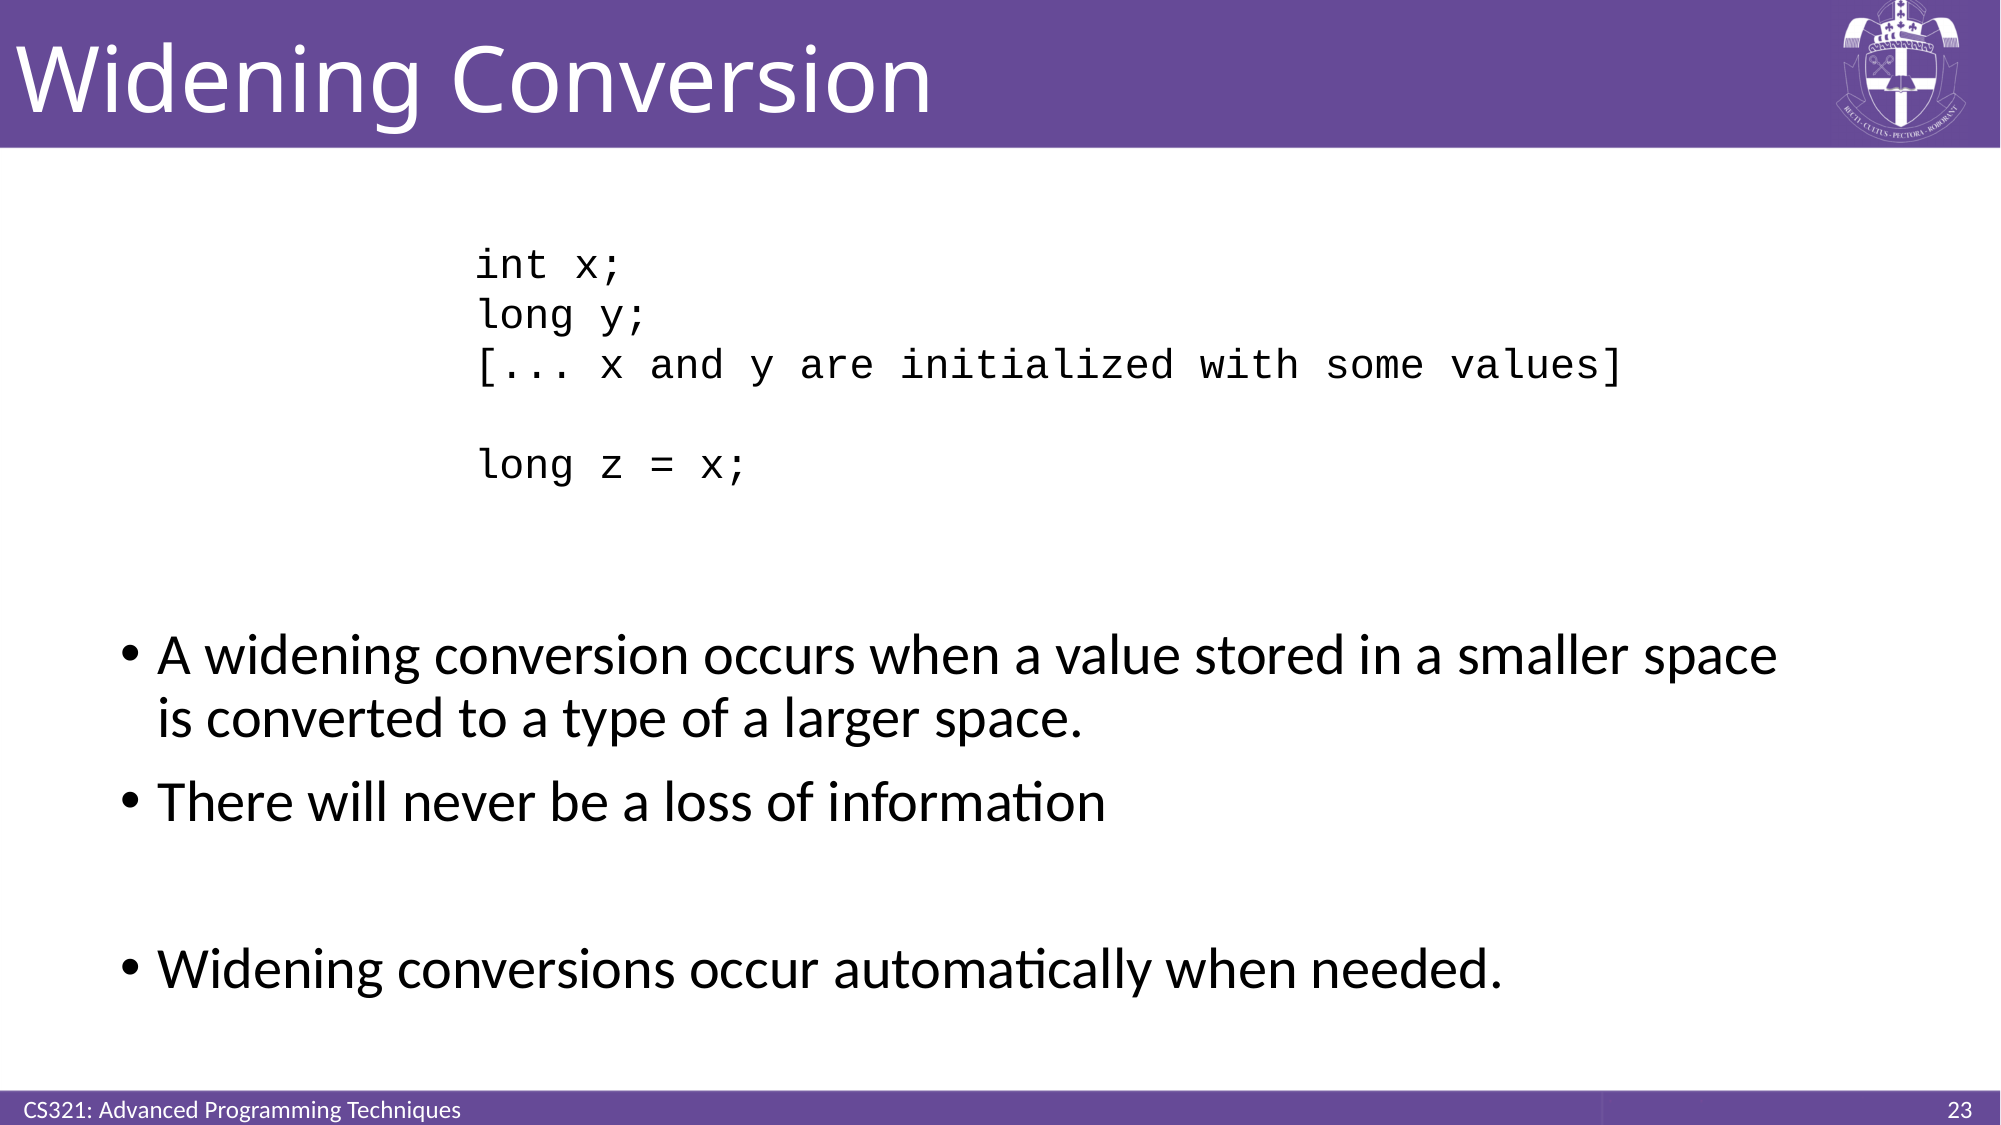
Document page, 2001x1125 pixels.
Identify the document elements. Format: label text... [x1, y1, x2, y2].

slide_number <number> [1862, 1078, 1994, 1125]
title Widening Conversion [0, 0, 1725, 192]
picture [0, 0, 2001, 1125]
text_box int x; long y; [... x and y are initialized with some values] long z = x; [474, 236, 1625, 487]
list A widening conversion occurs when a value stored in a smaller space is converted to a type of a larger space. There will never be a loss of information Widening conversions occur automatically when needed. [105, 191, 1831, 1079]
